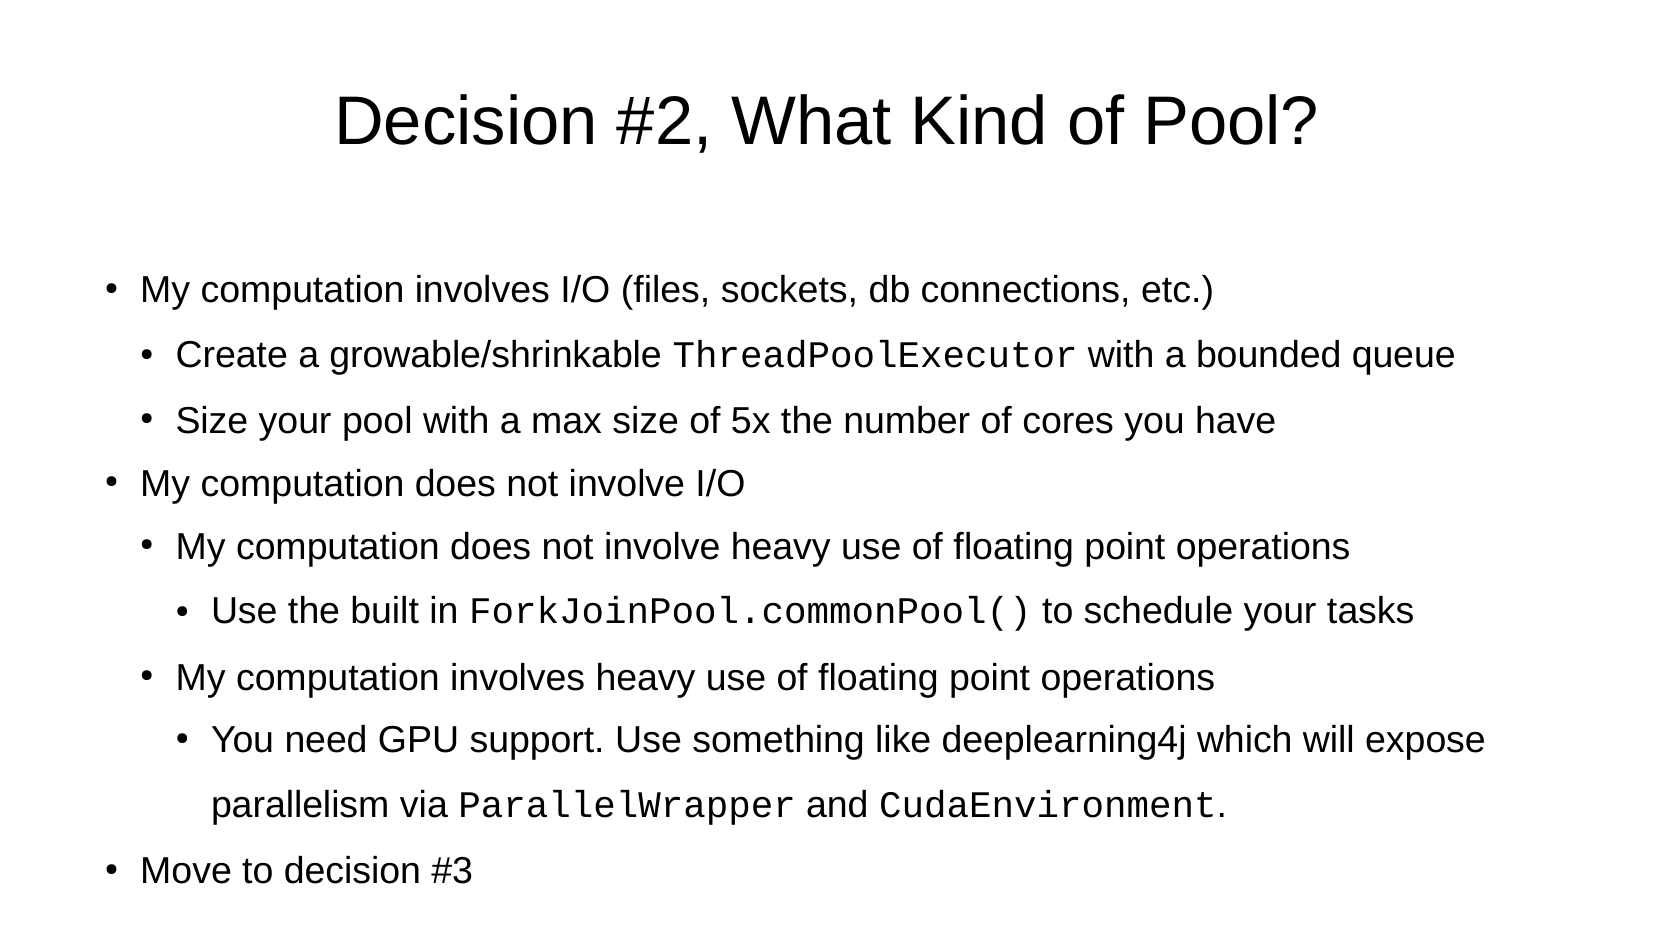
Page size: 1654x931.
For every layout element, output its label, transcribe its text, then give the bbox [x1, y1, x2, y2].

title Decision #2, What Kind of Pool? [82, 42, 1571, 199]
text_box My computation involves I/O (files, sockets, db connections, etc.) Create a growable/shrinkable ThreadPoolExecutor with a bounded queue Size your pool with a max size of 5x the number of cores you have My computation does not involve I/O My computation does not involve heavy use of floating point operations Use the built in ForkJoinPool.commonPool() to schedule your tasks My computation involves heavy use of floating point operations You need GPU support. Use something like deeplearning4j which will expose parallelism via ParallelWrapper and CudaEnvironment. Move to decision #3 [90, 240, 1561, 879]
